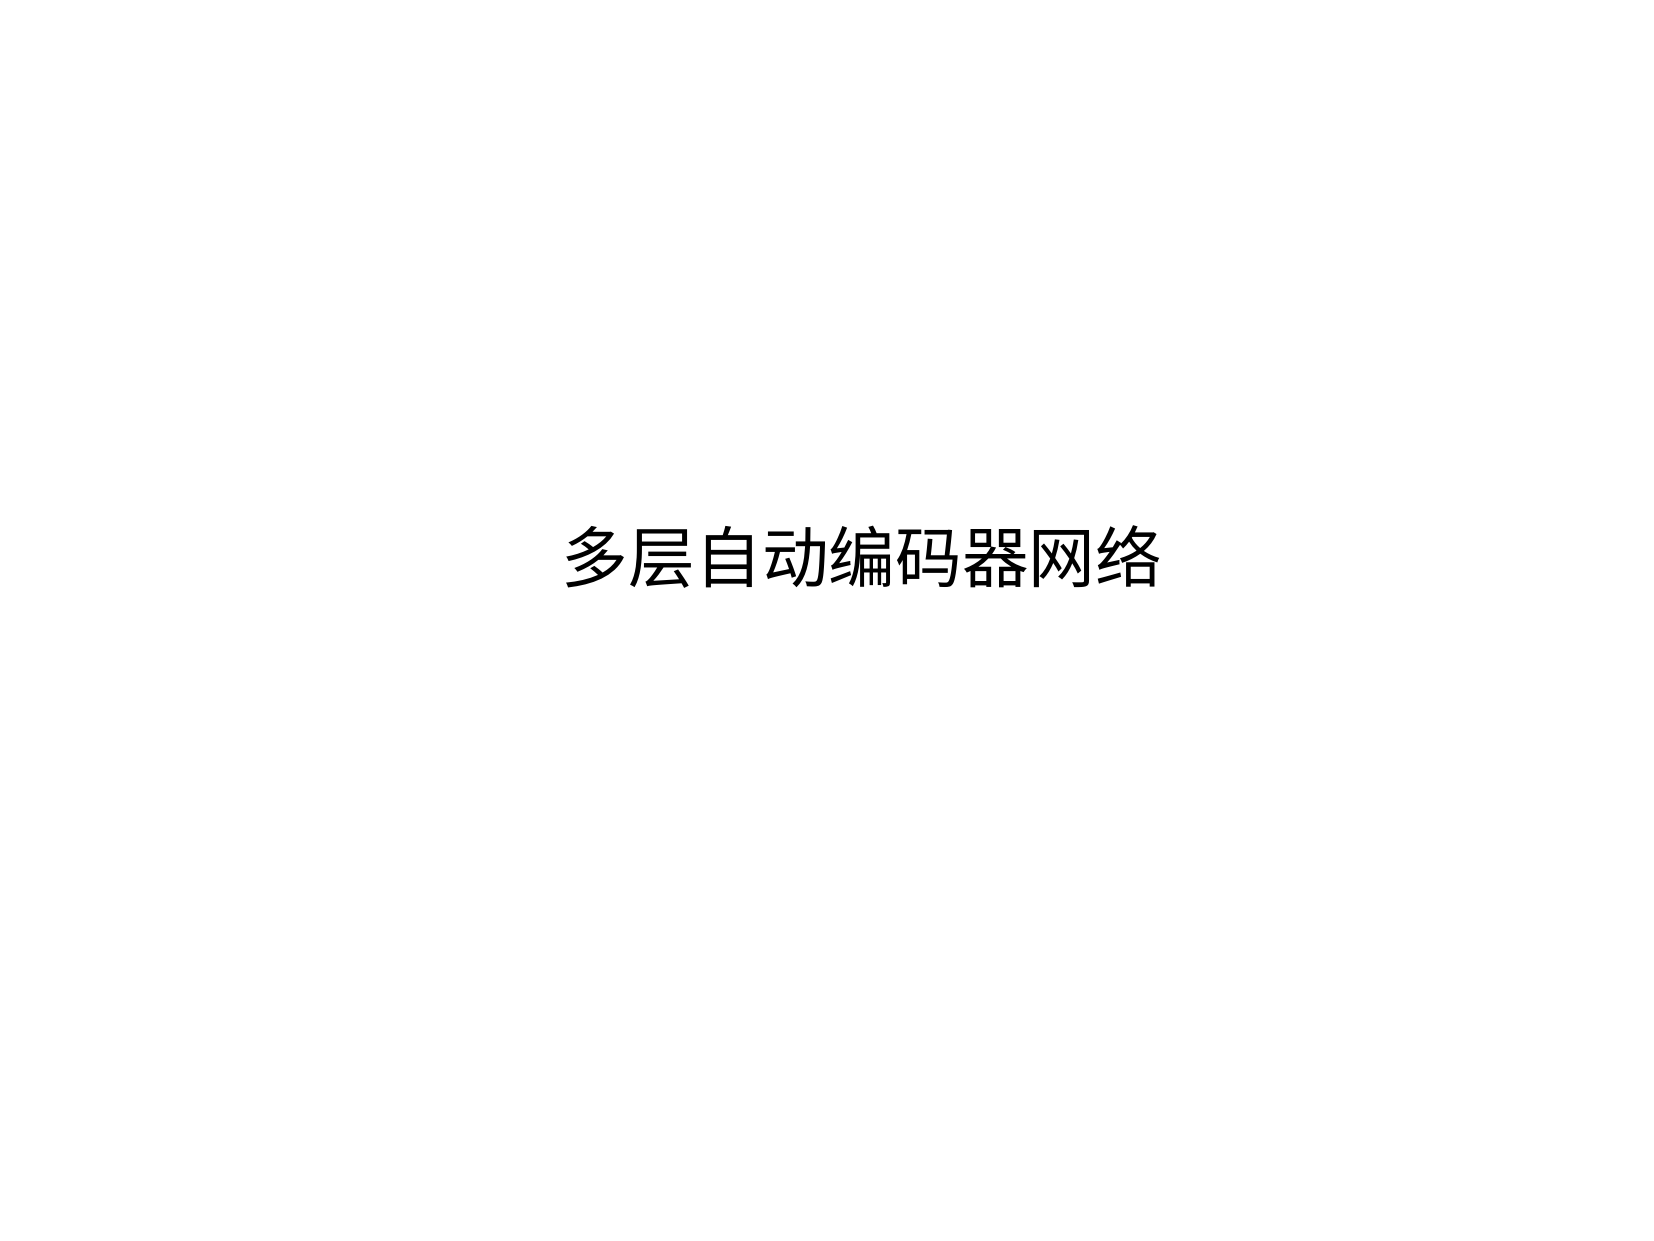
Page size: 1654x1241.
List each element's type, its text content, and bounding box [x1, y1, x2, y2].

list 多层自动编码器网络 [82, 290, 1571, 1010]
